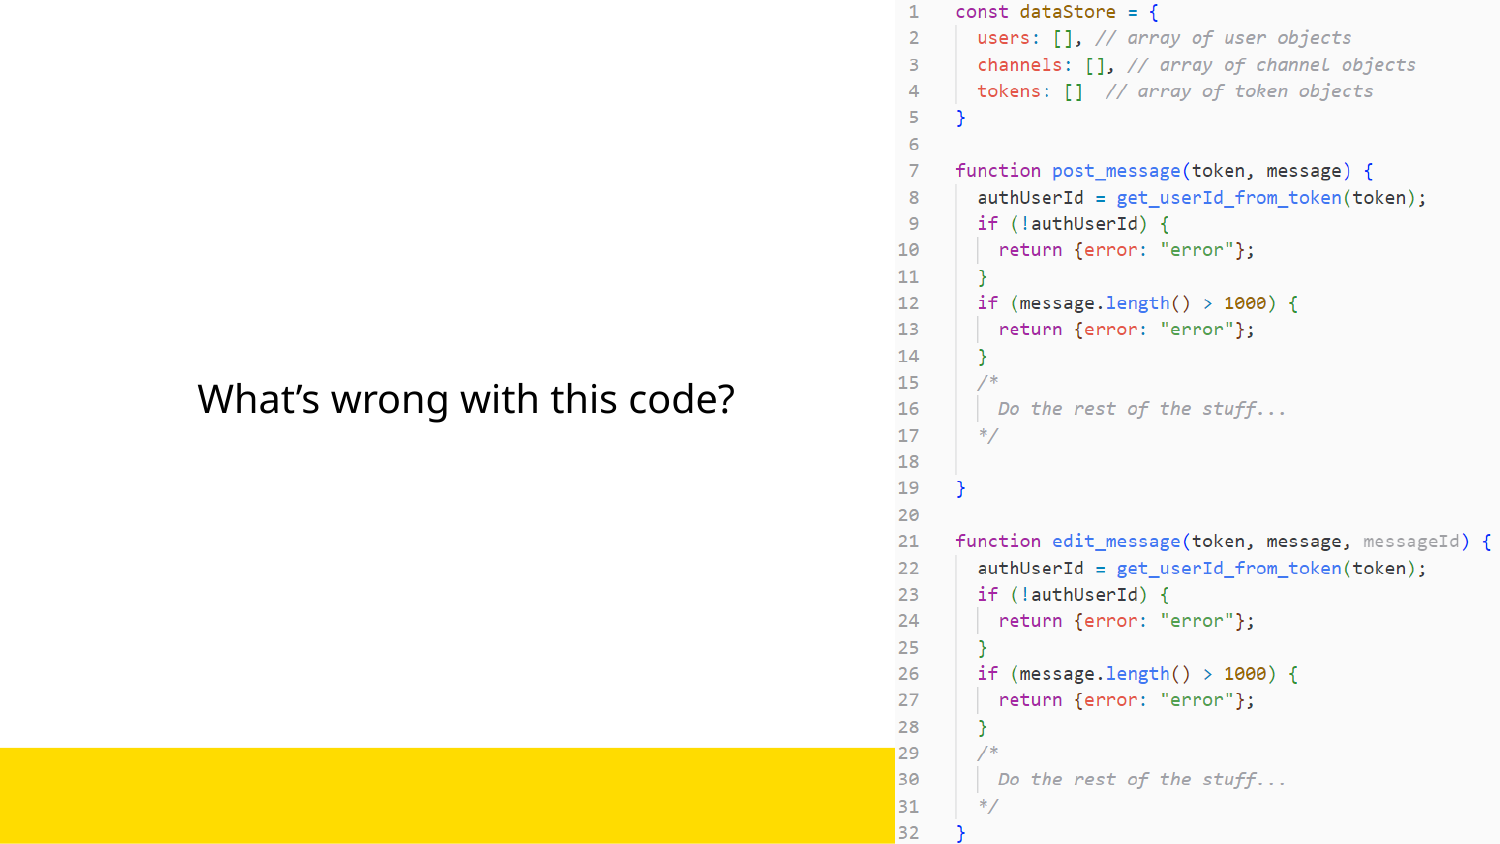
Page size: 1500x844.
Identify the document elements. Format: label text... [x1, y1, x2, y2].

picture [895, 0, 1500, 844]
text_box What’s wrong with this code? [96, 358, 838, 484]
